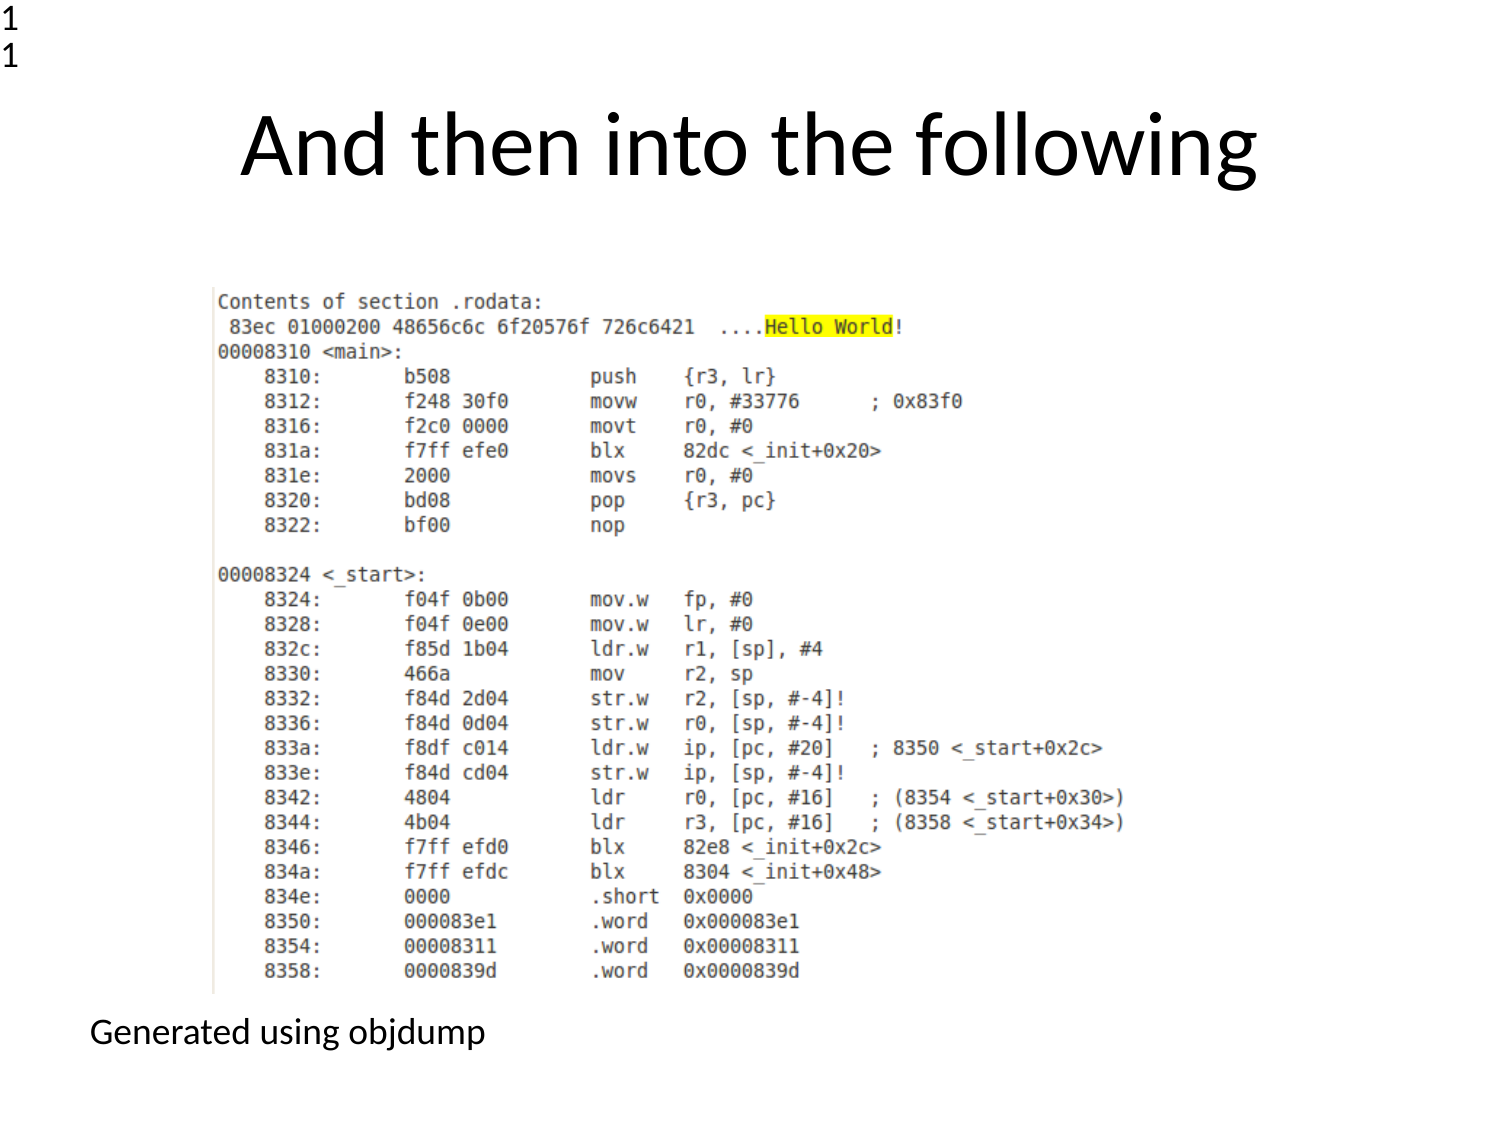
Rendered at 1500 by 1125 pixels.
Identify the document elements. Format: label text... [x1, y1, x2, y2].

title And then into the following [75, 45, 1425, 233]
text_box Generated using objdump [75, 999, 1100, 1060]
picture [212, 287, 1238, 994]
